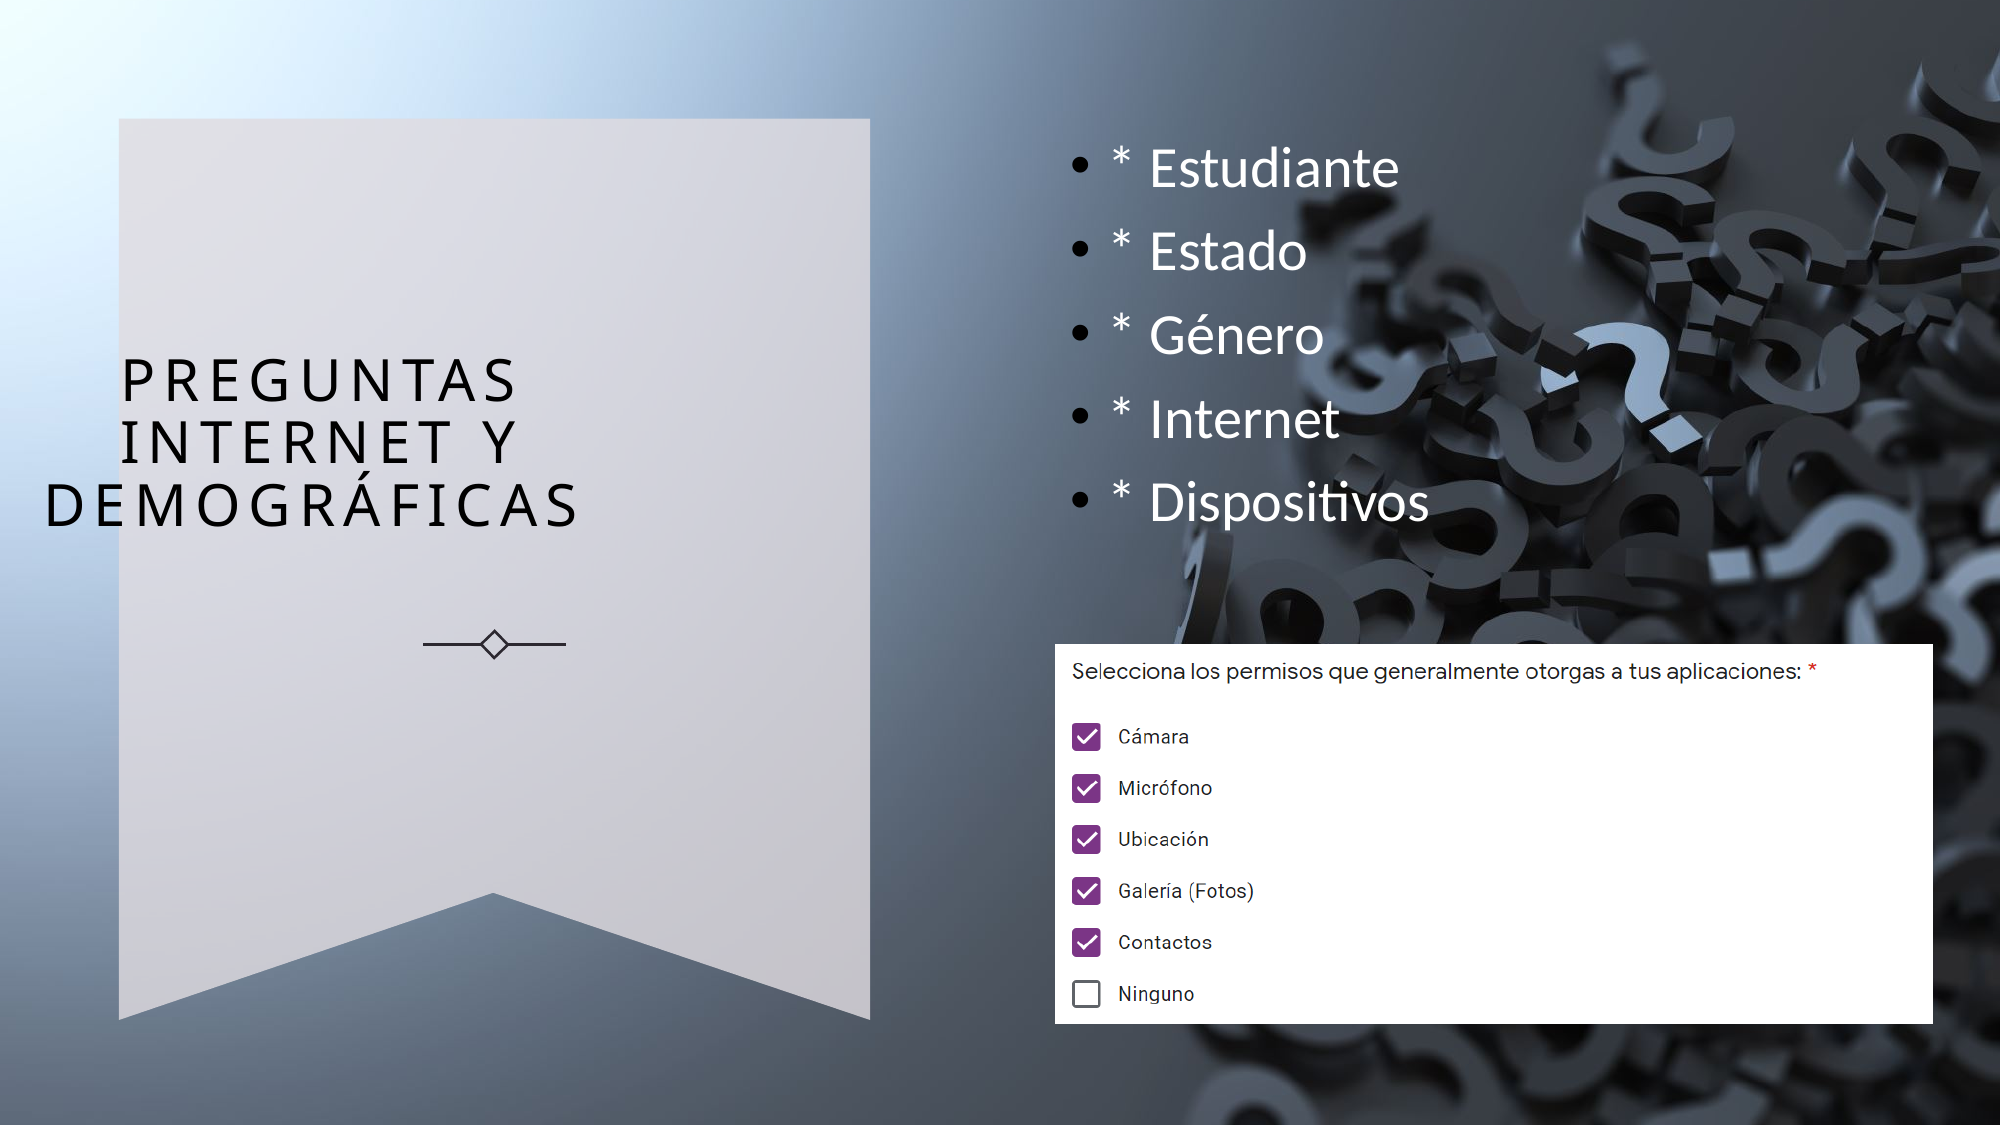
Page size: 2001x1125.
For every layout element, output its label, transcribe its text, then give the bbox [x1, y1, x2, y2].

picture [0, 0, 2000, 1125]
list * Estudiante * Estado * Género * Internet * Dispositivos [1055, 129, 1858, 644]
title Preguntas Internet y demográficas [0, 174, 645, 547]
text_box [118, 118, 871, 1021]
